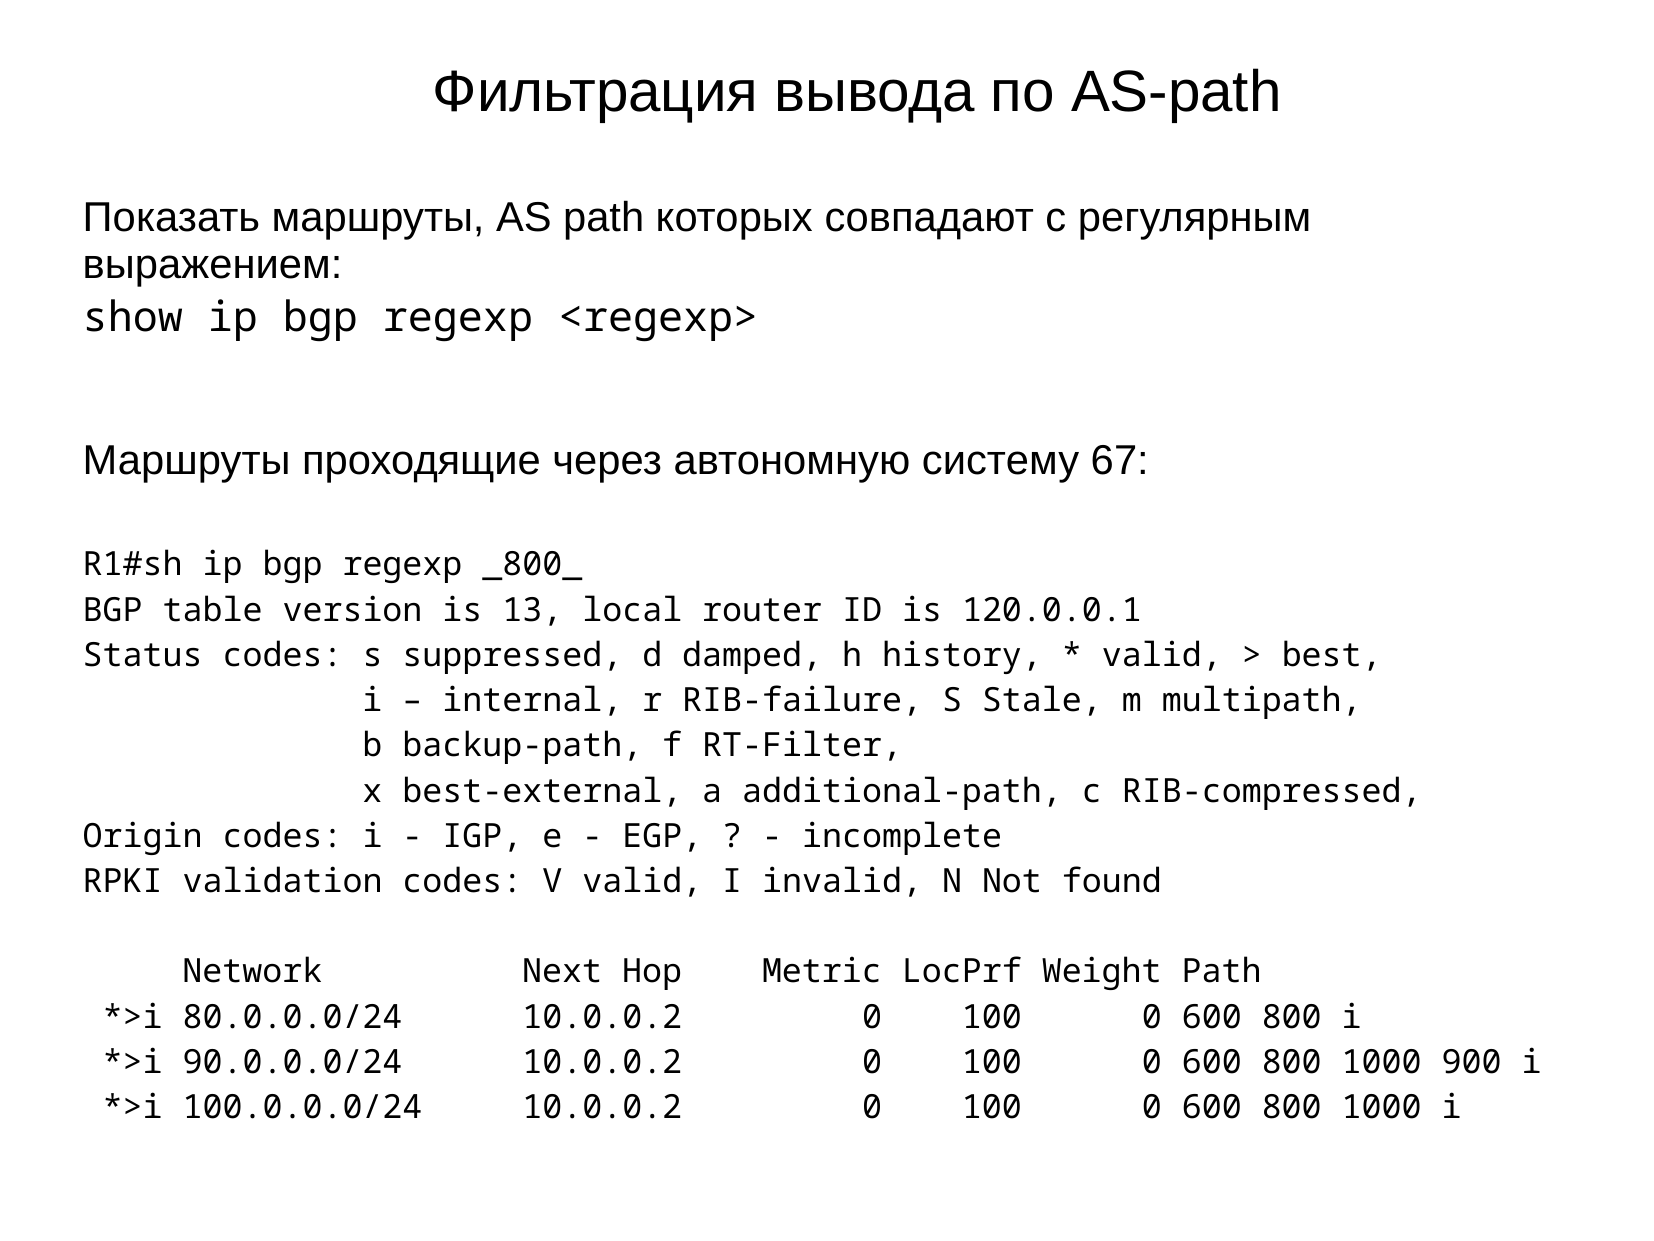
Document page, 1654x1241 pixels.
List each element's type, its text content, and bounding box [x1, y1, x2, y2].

title Фильтрация вывода по AS-path [82, 48, 1613, 133]
text_box Показать маршруты, AS path которых совпадают с регулярным выражением: show ip bgp regexp <regexp> Маршруты проходящие через автономную систему 67: R1#sh ip bgp regexp _800_ BGP table version is 13, local router ID is 120.0.0.1 Status codes: s suppressed, d damped, h history, * valid, > best, i – internal, r RIB-failure, S Stale, m multipath, b backup-path, f RT-Filter, x best-external, a additional-path, c RIB-compressed, Origin codes: i - IGP, e - EGP, ? - incomplete RPKI validation codes: V valid, I invalid, N Not found Network Next Hop Metric LocPrf Weight Path *>i 80.0.0.0/24 10.0.0.2 0 100 0 600 800 i *>i 90.0.0.0/24 10.0.0.2 0 100 0 600 800 1000 900 i *>i 100.0.0.0/24 10.0.0.2 0 100 0 600 800 1000 i [82, 123, 1571, 1199]
